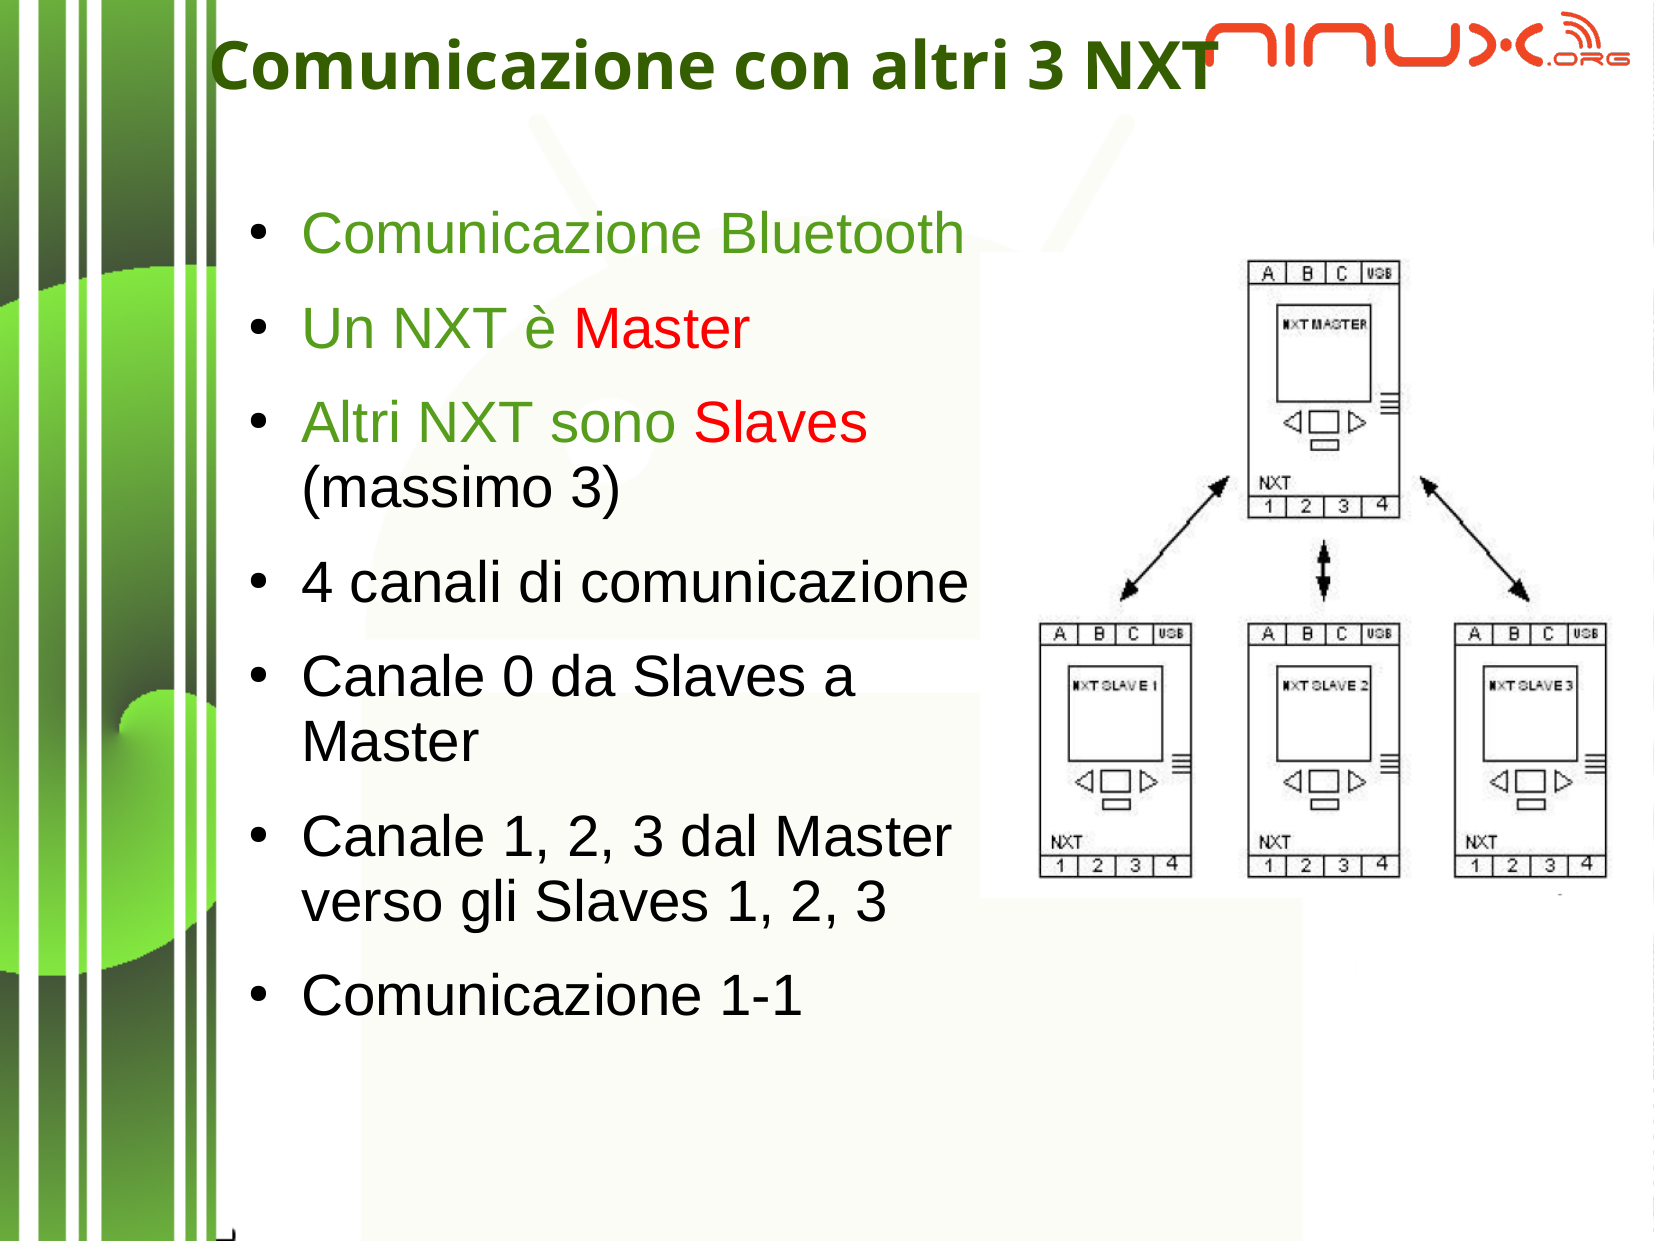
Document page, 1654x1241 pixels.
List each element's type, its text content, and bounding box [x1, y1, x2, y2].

title Comunicazione con altri 3 NXT [177, 0, 1252, 130]
list Comunicazione Bluetooth Un NXT è Master Altri NXT sono Slaves (massimo 3) 4 canali di comunicazione Canale 0 da Slaves a Master Canale 1, 2, 3 dal Master verso gli Slaves 1, 2, 3 Comunicazione 1-1 [230, 200, 1028, 1185]
picture [0, 0, 1654, 1241]
